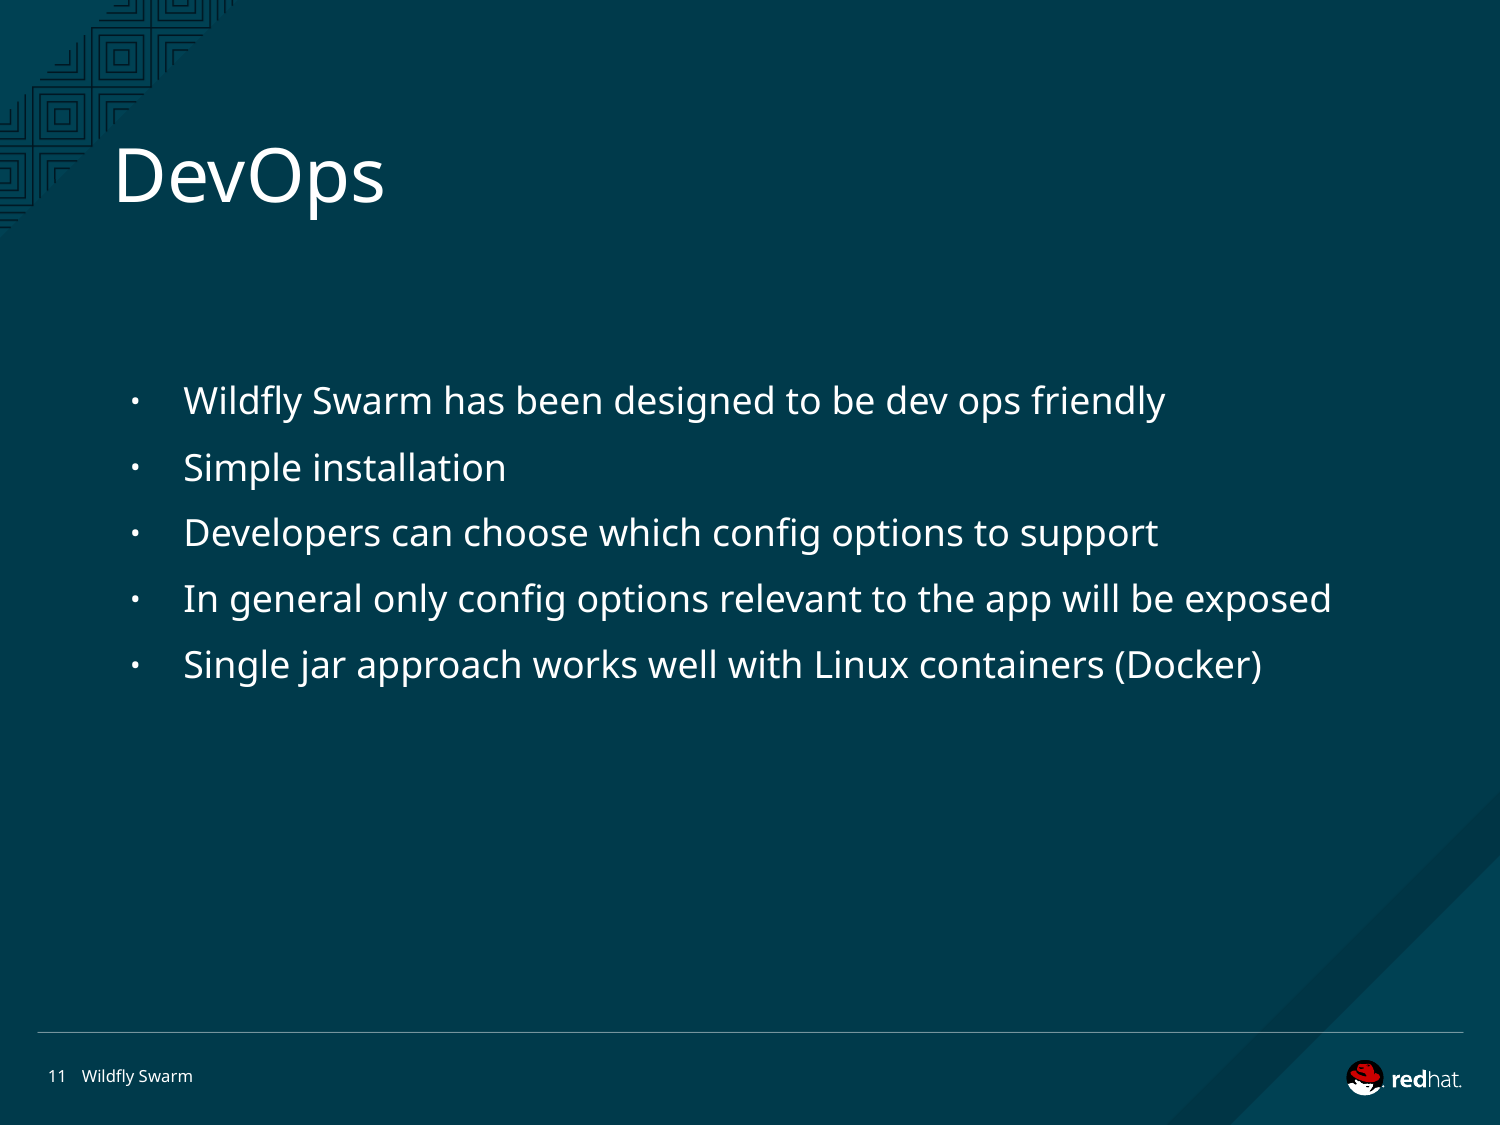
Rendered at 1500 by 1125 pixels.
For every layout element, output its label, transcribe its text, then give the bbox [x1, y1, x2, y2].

list Wildfly Swarm has been designed to be dev ops friendly Simple installation Developers can choose which config options to support In general only config options relevant to the app will be exposed Single jar approach works well with Linux containers (Docker) [112, 375, 1388, 1028]
title DevOps [112, 0, 1388, 225]
